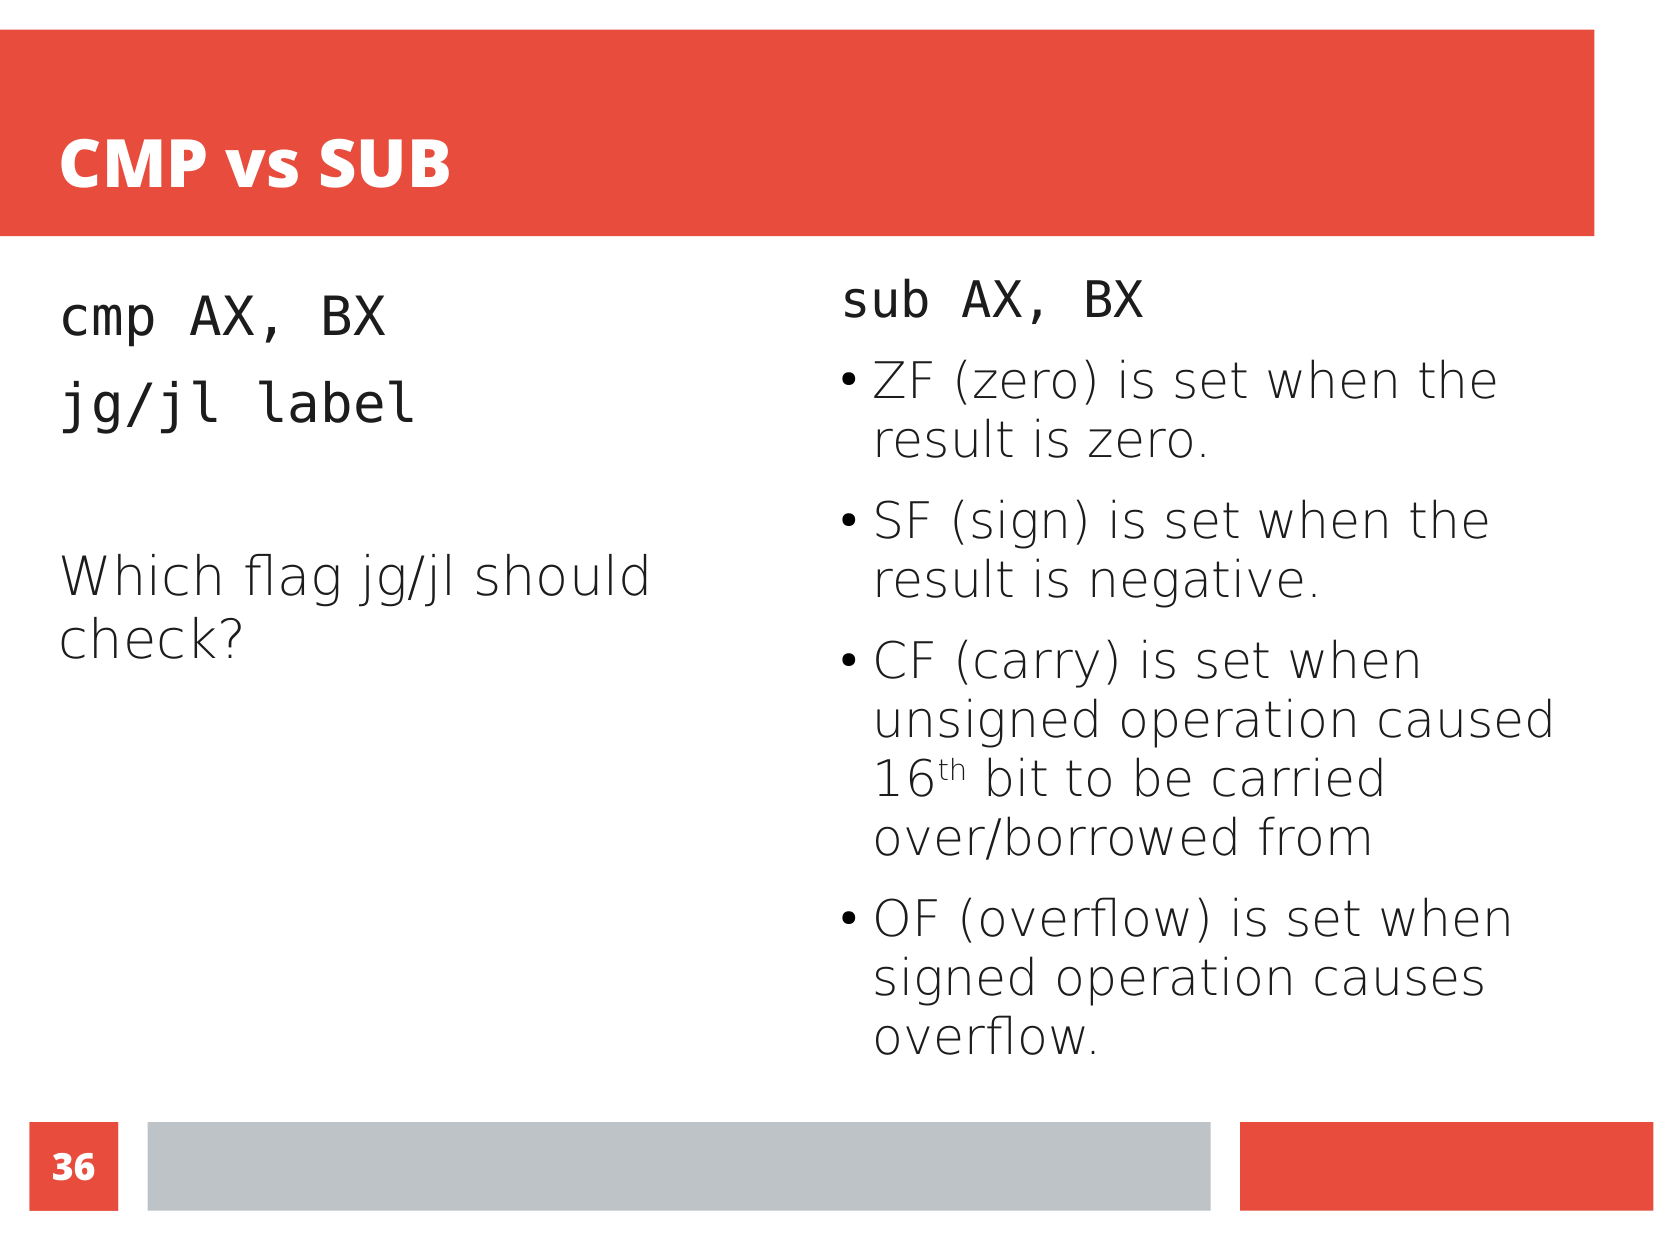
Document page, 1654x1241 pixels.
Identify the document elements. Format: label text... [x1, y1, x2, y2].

list cmp AX, BX jg/jl label Which flag jg/jl should check? [59, 285, 691, 1093]
title CMP vs SUB [59, 59, 1595, 207]
list sub AX, BX ZF (zero) is set when the result is zero. SF (sign) is set when the result is negative. CF (carry) is set when unsigned operation caused 16th bit to be carried over/borrowed from OF (overflow) is set when signed operation causes overflow. [840, 270, 1561, 1068]
